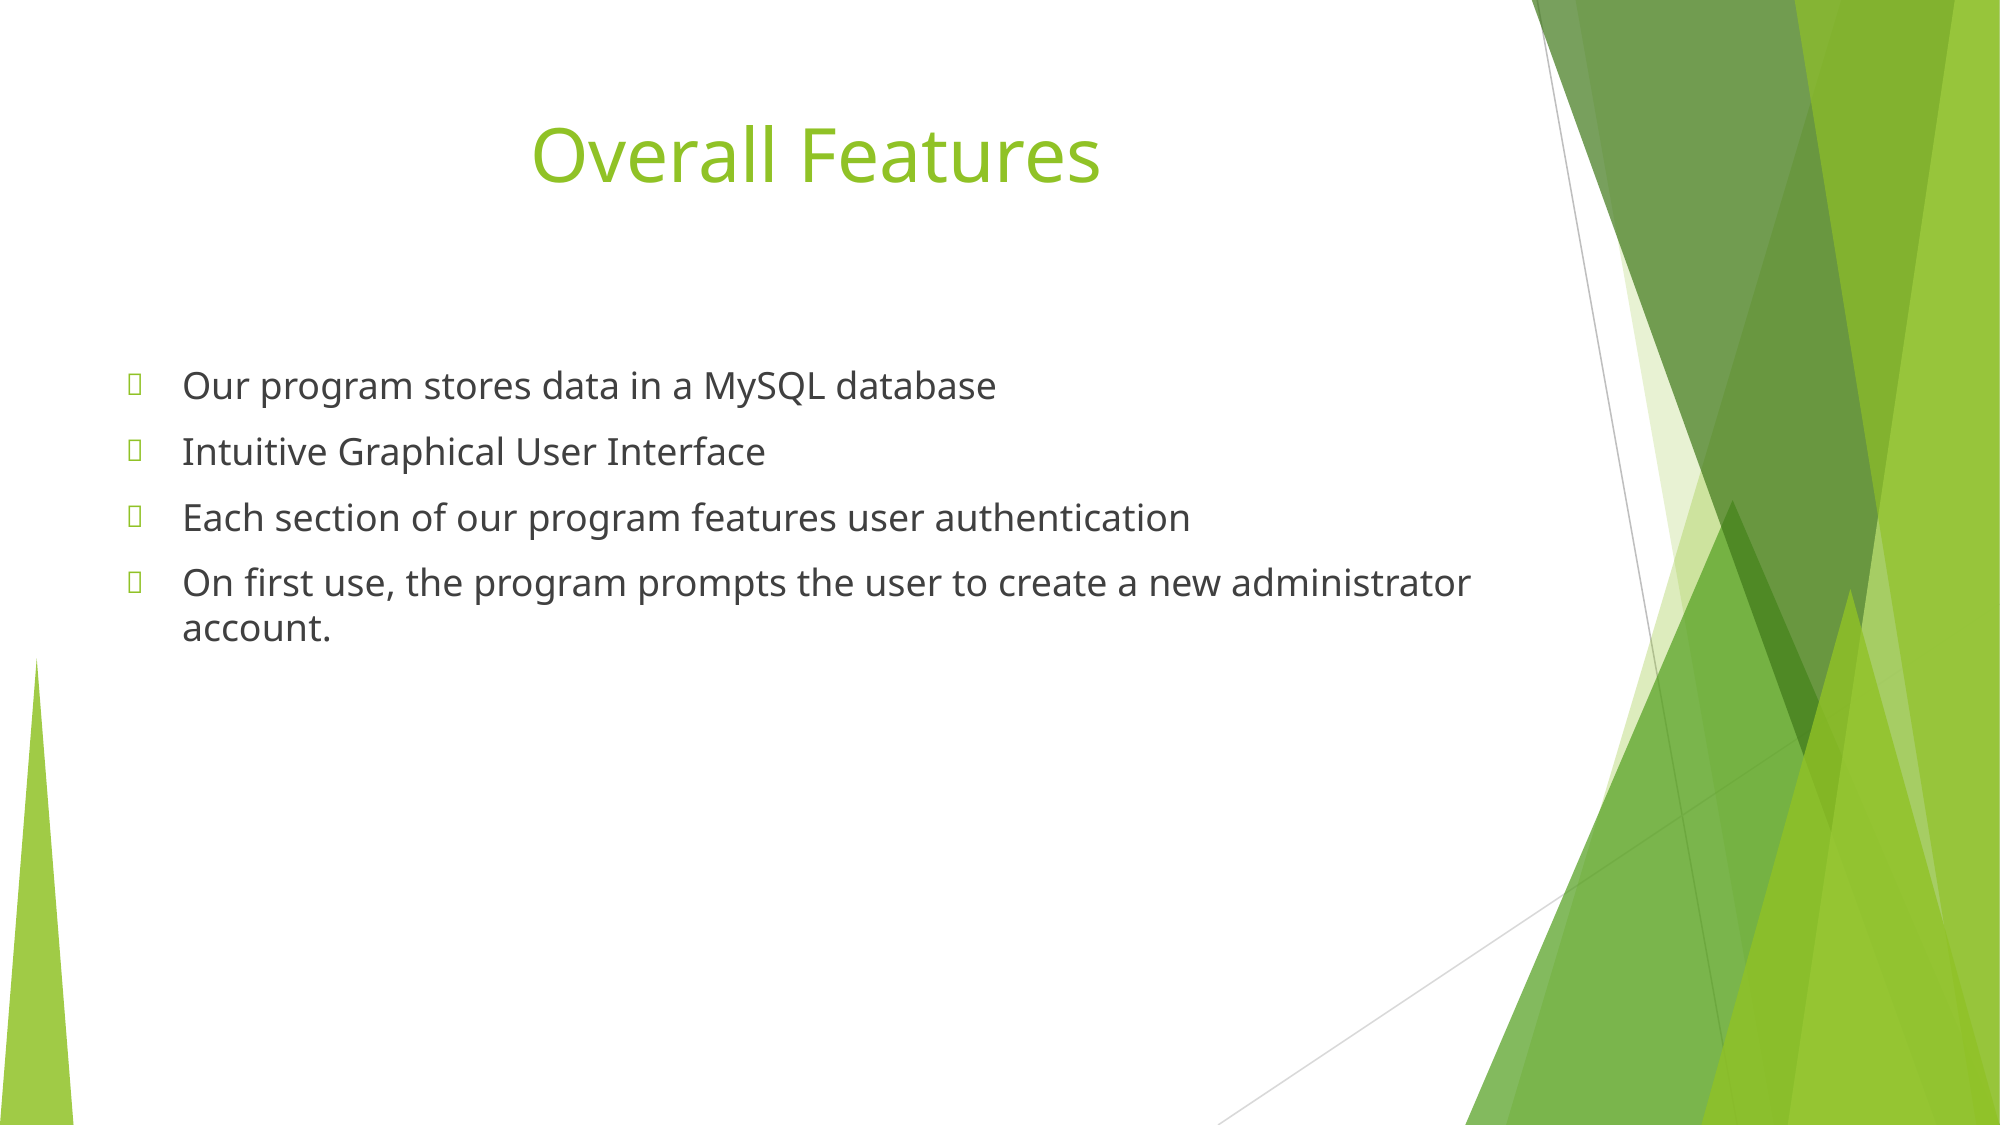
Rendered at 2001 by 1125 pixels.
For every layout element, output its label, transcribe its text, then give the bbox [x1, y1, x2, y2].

title Overall Features [111, 99, 1522, 317]
list Our program stores data in a MySQL database Intuitive Graphical User Interface Each section of our program features user authentication On first use, the program prompts the user to create a new administrator account. [111, 354, 1522, 992]
